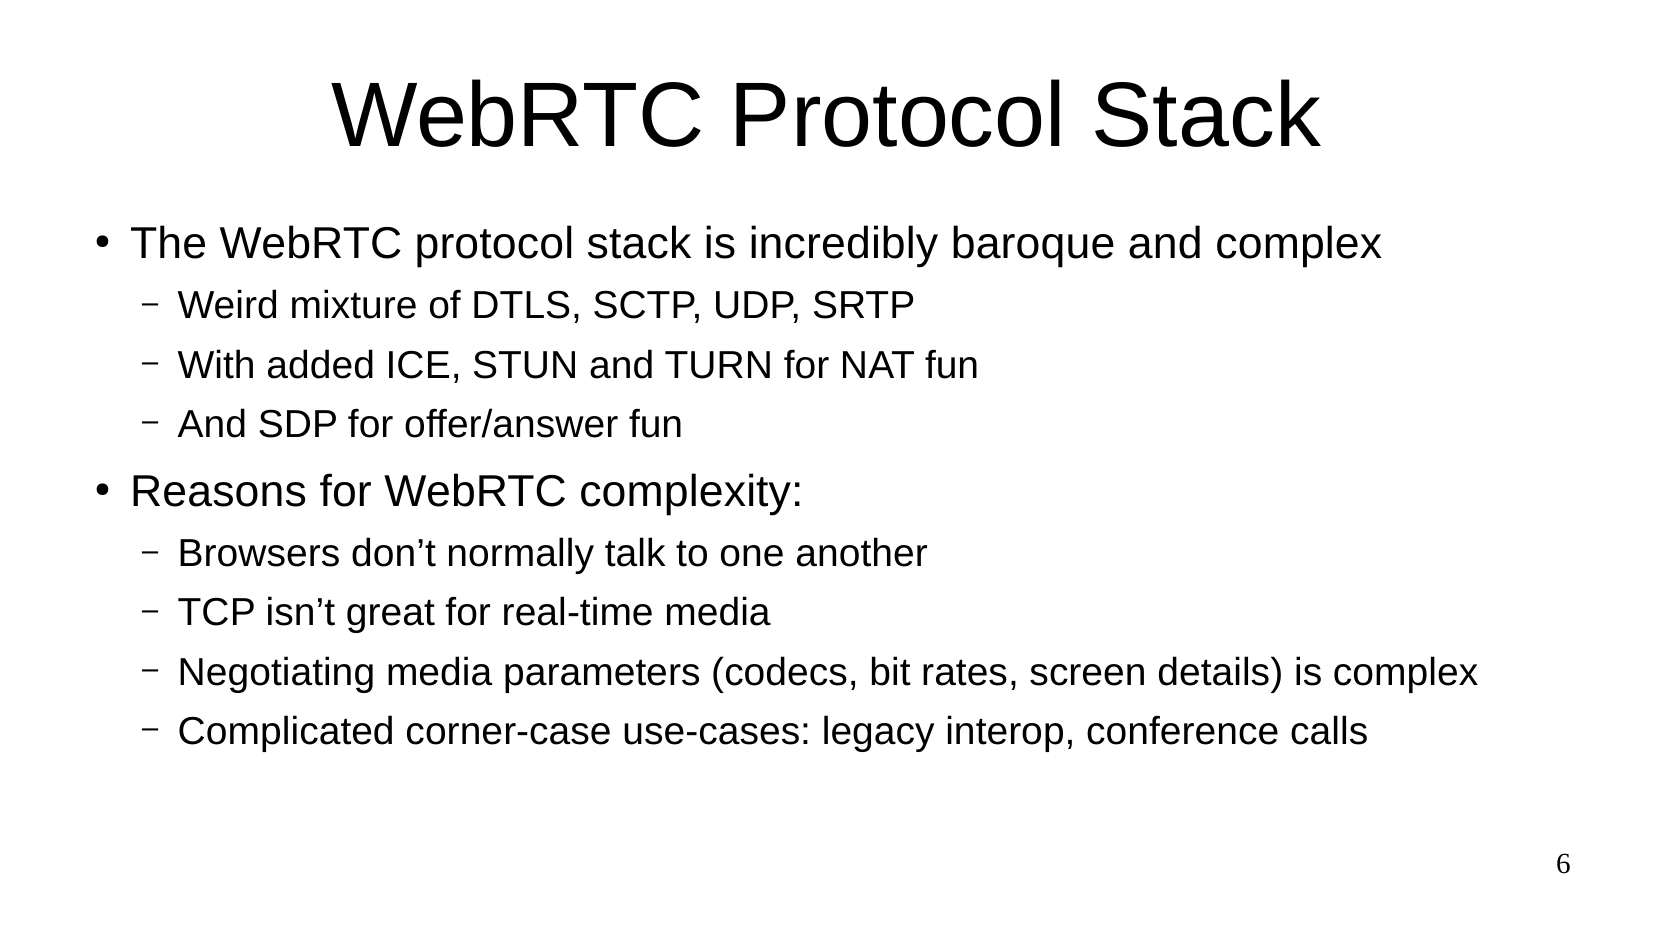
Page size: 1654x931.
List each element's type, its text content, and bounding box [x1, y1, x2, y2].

list The WebRTC protocol stack is incredibly baroque and complex Weird mixture of DTLS, SCTP, UDP, SRTP With added ICE, STUN and TURN for NAT fun And SDP for offer/answer fun Reasons for WebRTC complexity: Browsers don’t normally talk to one another TCP isn’t great for real-time media Negotiating media parameters (codecs, bit rates, screen details) is complex Complicated corner-case use-cases: legacy interop, conference calls [82, 217, 1571, 758]
title WebRTC Protocol Stack [82, 37, 1571, 193]
